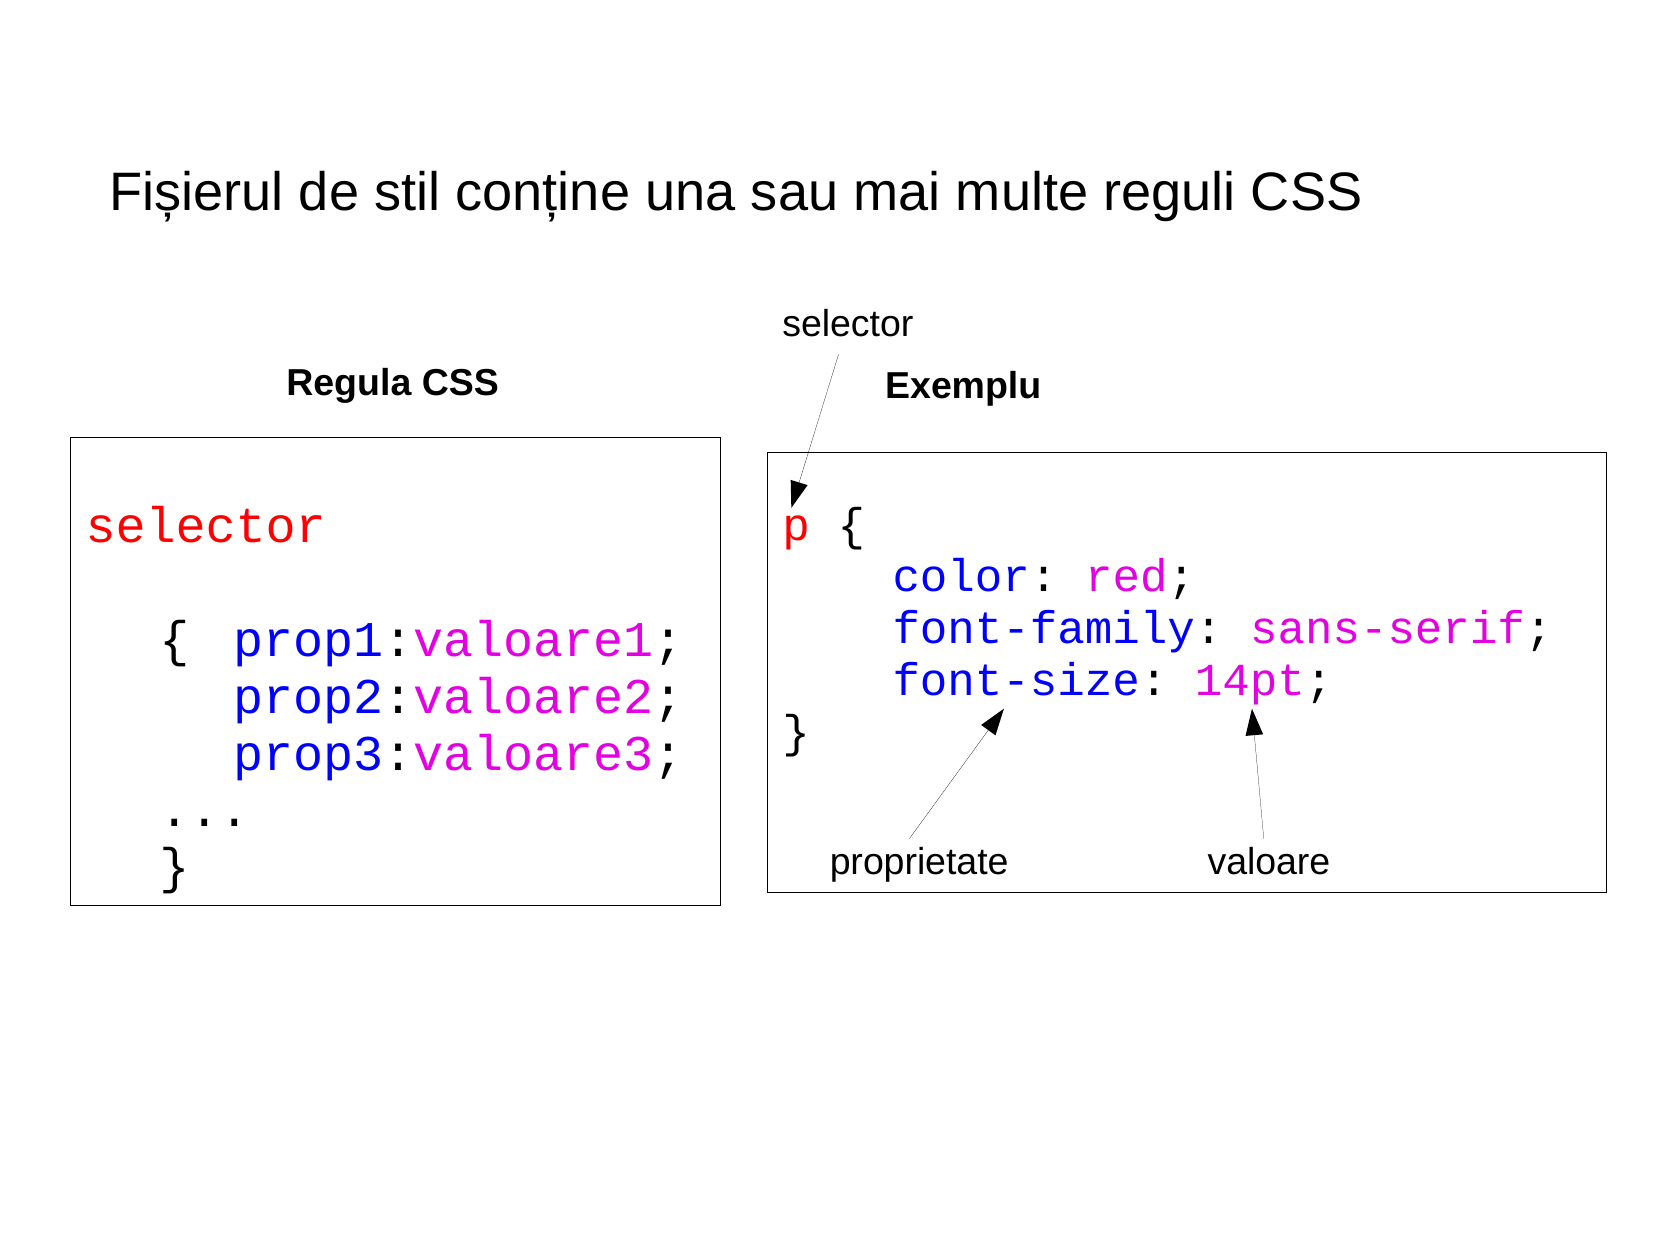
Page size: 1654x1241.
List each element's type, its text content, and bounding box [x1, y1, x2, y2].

text_box proprietate [814, 832, 1024, 890]
text_box valoare [1192, 832, 1346, 890]
text_box selector { prop1:valoare1; prop2:valoare2; prop3:valoare3; ... } [70, 437, 721, 906]
text_box Exemplu [870, 357, 1113, 414]
text_box selector [767, 295, 929, 353]
text_box Regula CSS [271, 354, 514, 412]
text_box Fișierul de stil conține una sau mai multe reguli CSS [94, 153, 1380, 229]
text_box p { color: red; font-family: sans-serif; font-size: 14pt; } [767, 452, 1607, 893]
